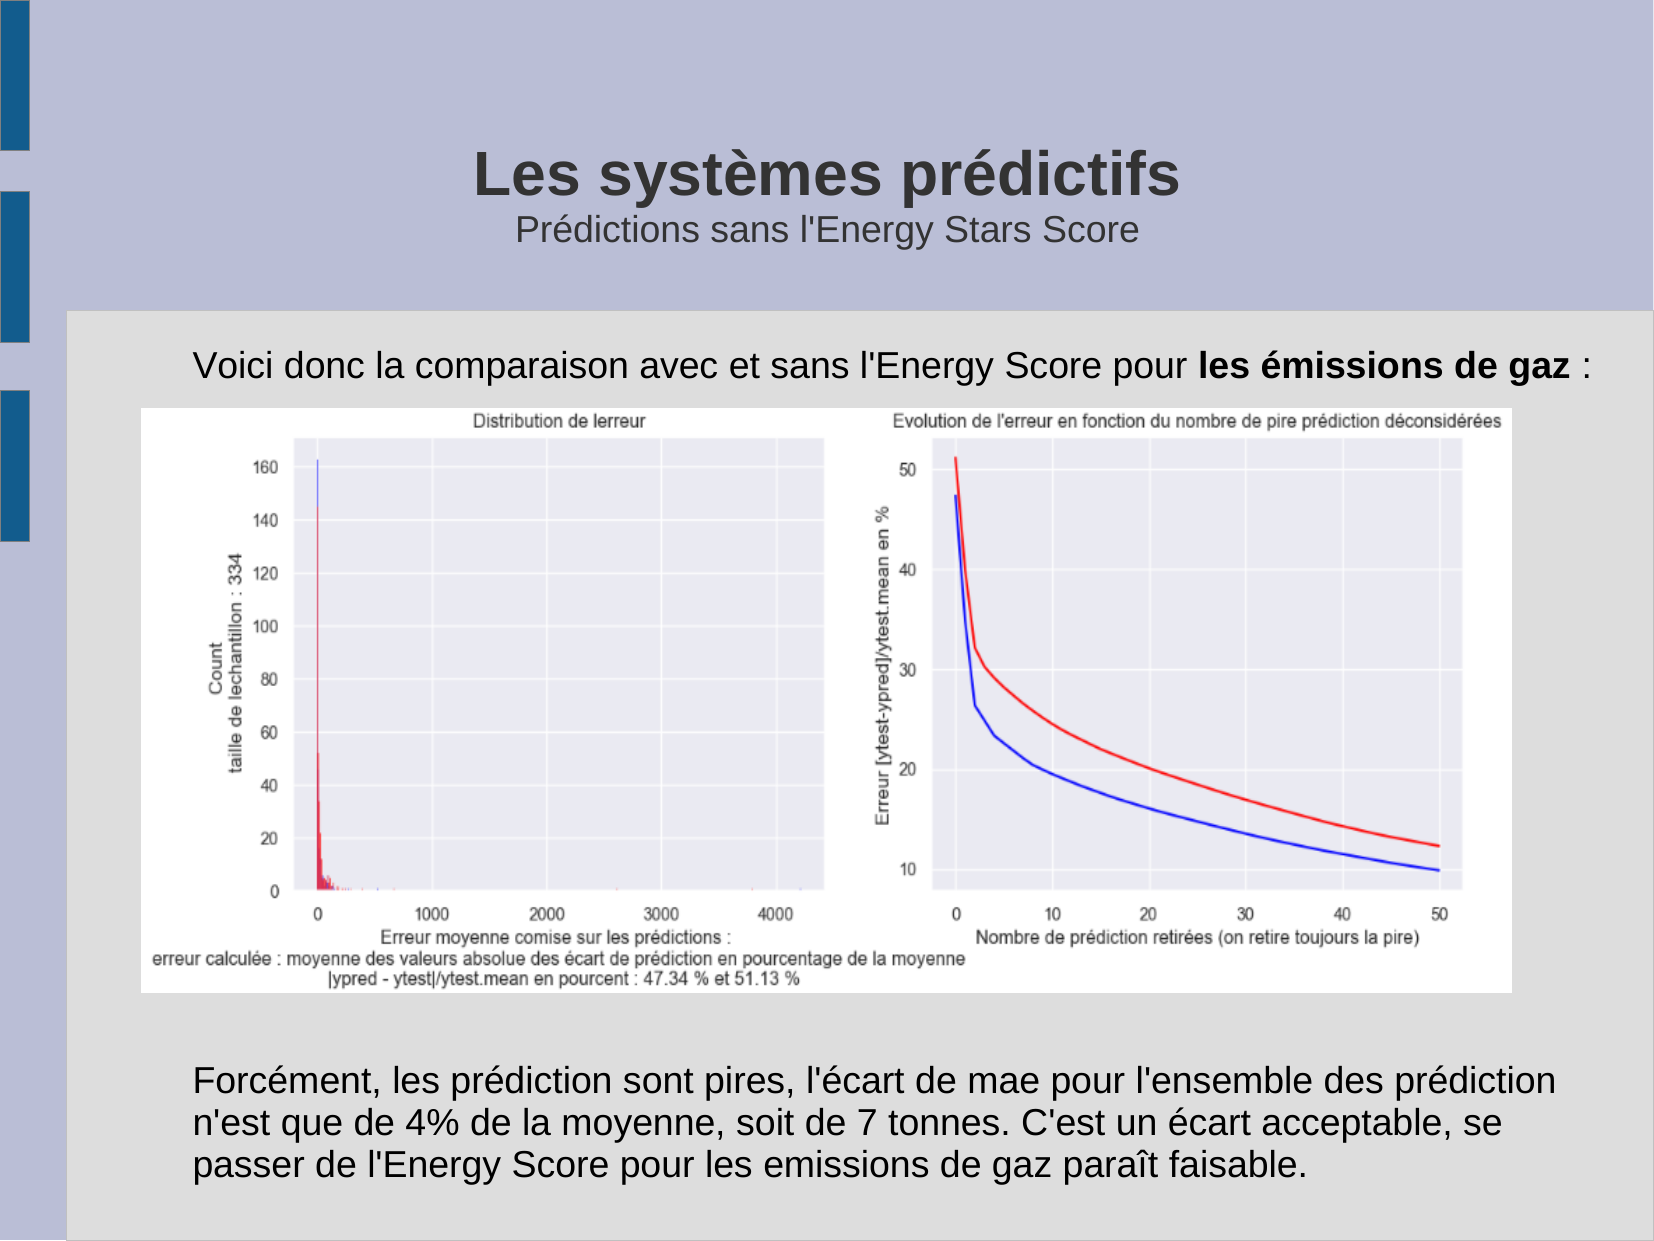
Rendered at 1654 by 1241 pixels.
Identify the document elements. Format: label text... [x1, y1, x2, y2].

list Voici donc la comparaison avec et sans l'Energy Score pour les émissions de gaz : Forcément, les prédiction sont pires, l'écart de mae pour l'ensemble des prédiction n'est que de 4% de la moyenne, soit de 7 tonnes. C'est un écart acceptable, se passer de l'Energy Score pour les emissions de gaz paraît faisable. [121, 344, 1595, 1188]
title Les systèmes prédictifs Prédictions sans l'Energy Stars Score [121, 91, 1534, 299]
picture [141, 408, 1512, 993]
